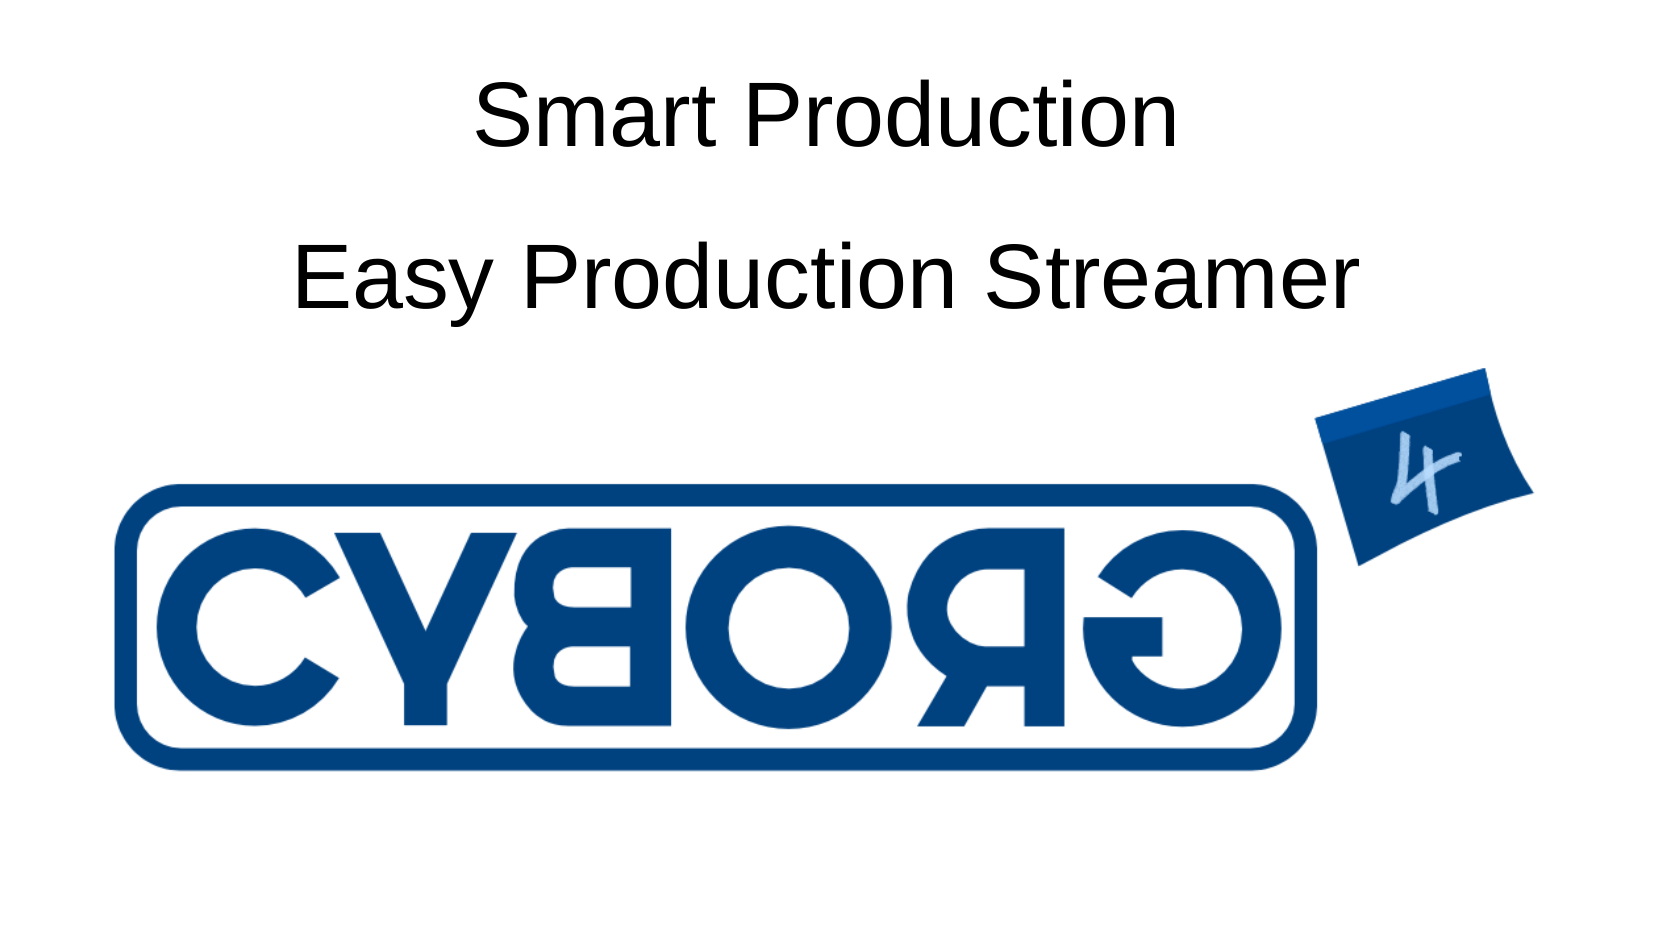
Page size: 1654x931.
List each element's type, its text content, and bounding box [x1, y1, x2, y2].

title Smart Production [82, 37, 1571, 193]
picture [70, 342, 1583, 803]
title Easy Production Streamer [82, 199, 1571, 355]
